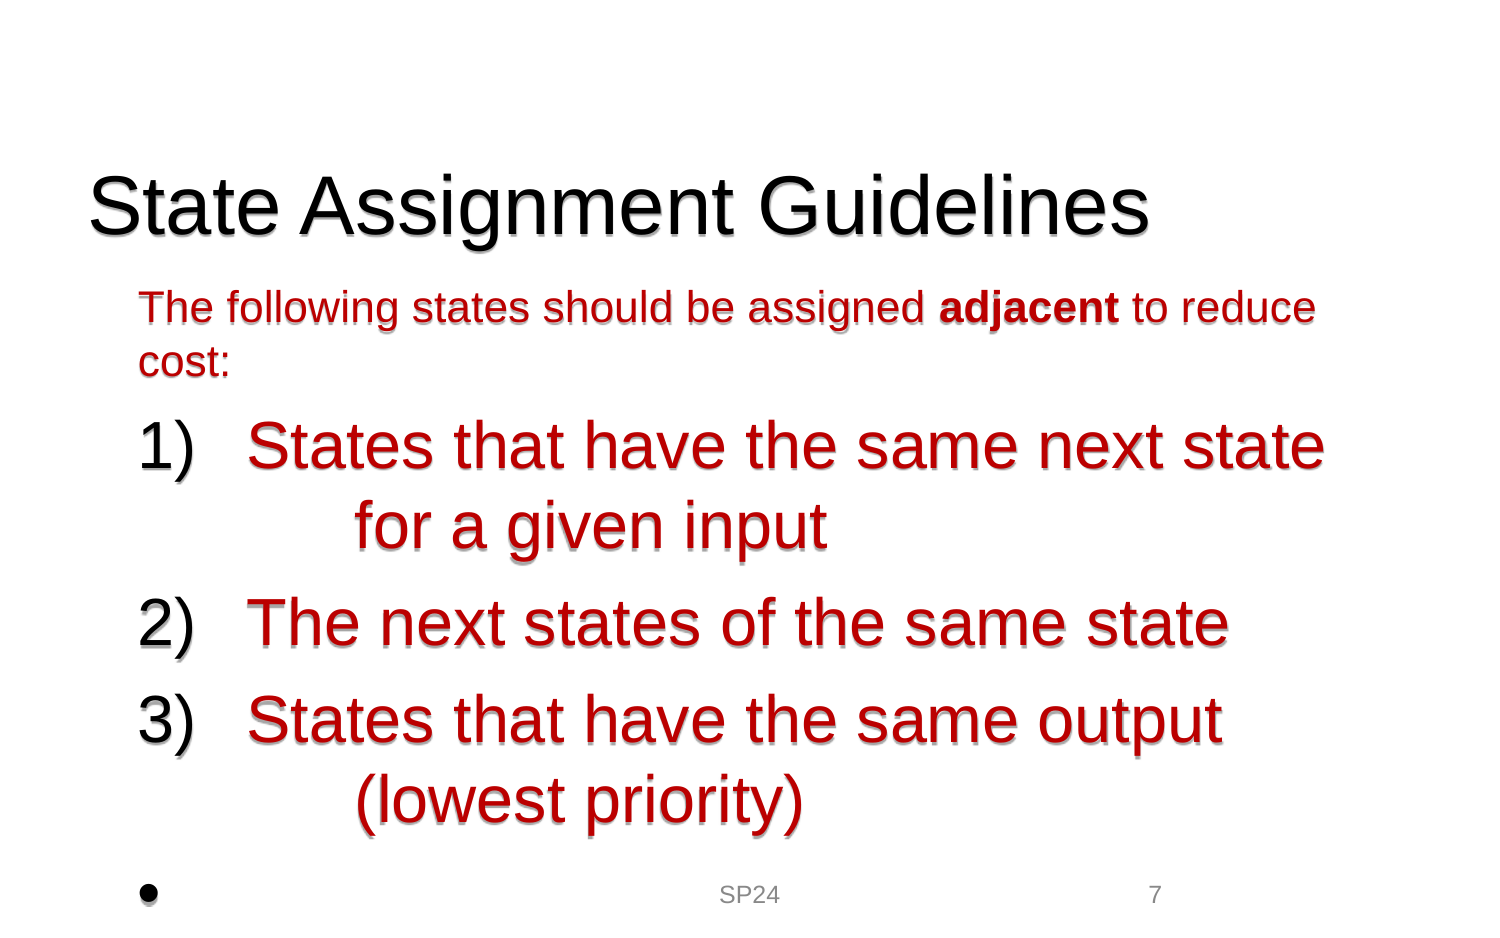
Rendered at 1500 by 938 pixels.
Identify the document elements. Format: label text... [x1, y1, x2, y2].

title State Assignment Guidelines [72, 143, 1434, 251]
list The following states should be assigned adjacent to reduce cost: States that have the same next state for a given input The next states of the same state States that have the same output (lowest priority) [122, 270, 1434, 849]
slide_number <number> [1133, 868, 1471, 919]
footer SP24 [496, 868, 1004, 919]
